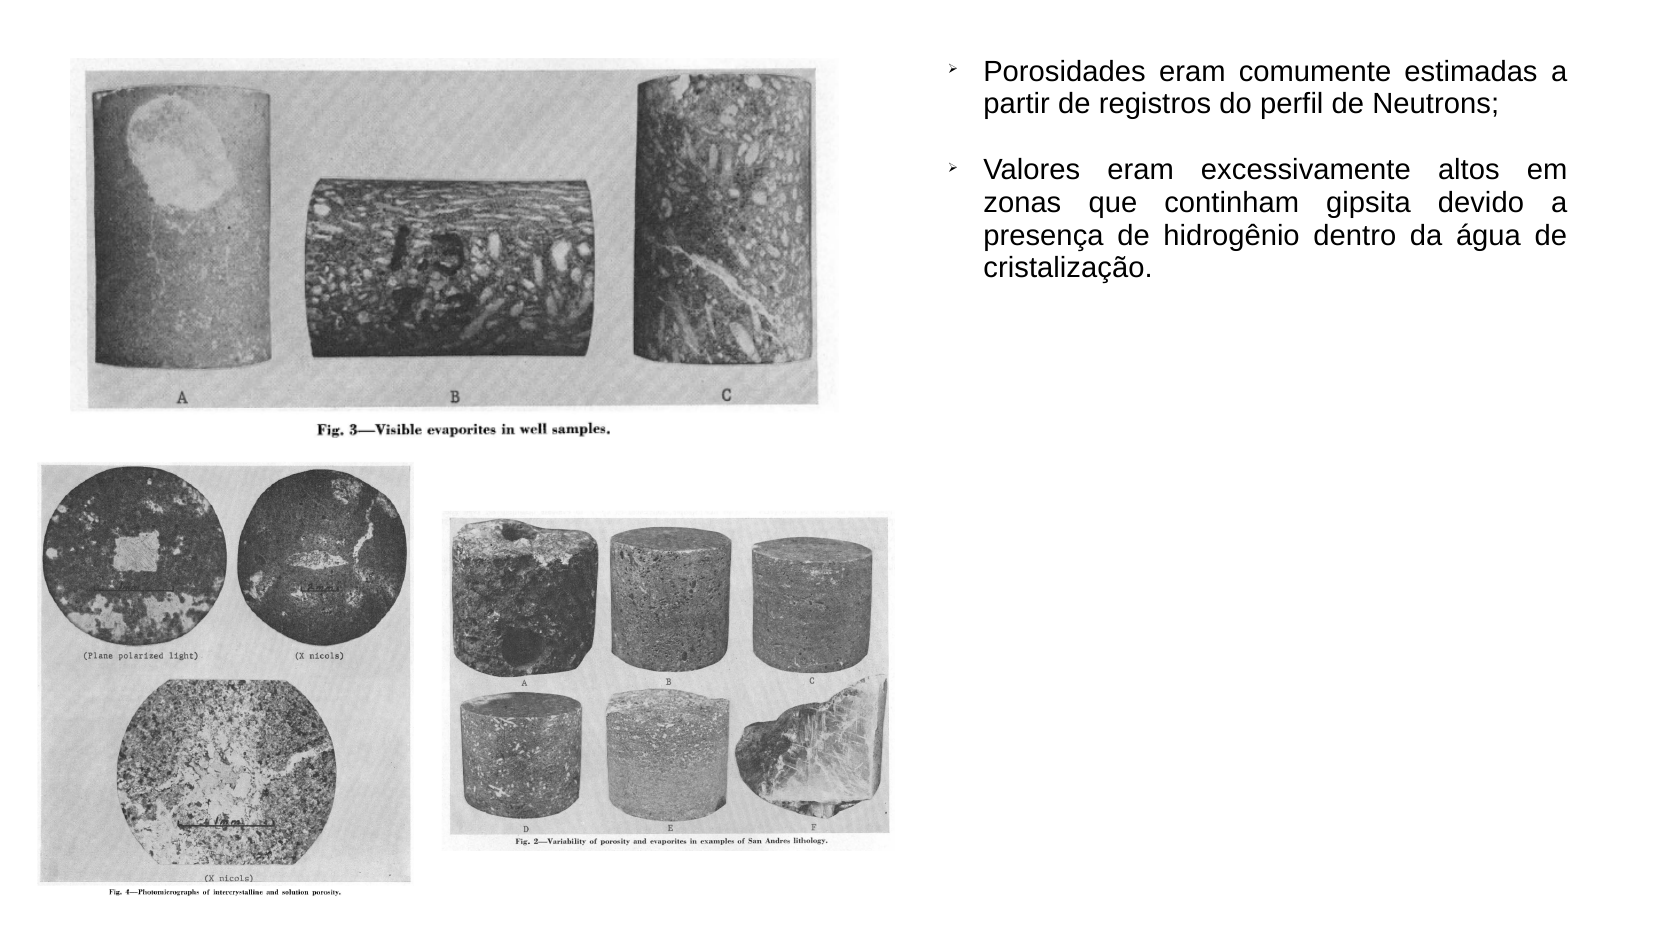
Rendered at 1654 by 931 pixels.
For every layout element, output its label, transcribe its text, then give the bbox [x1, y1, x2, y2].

picture [35, 460, 414, 899]
text_box Porosidades eram comumente estimadas a partir de registros do perfil de Neutrons; Valores eram excessivamente altos em zonas que continham gipsita devido a presença de hidrogênio dentro da água de cristalização. [933, 47, 1583, 588]
picture [437, 507, 895, 851]
picture [70, 58, 839, 447]
